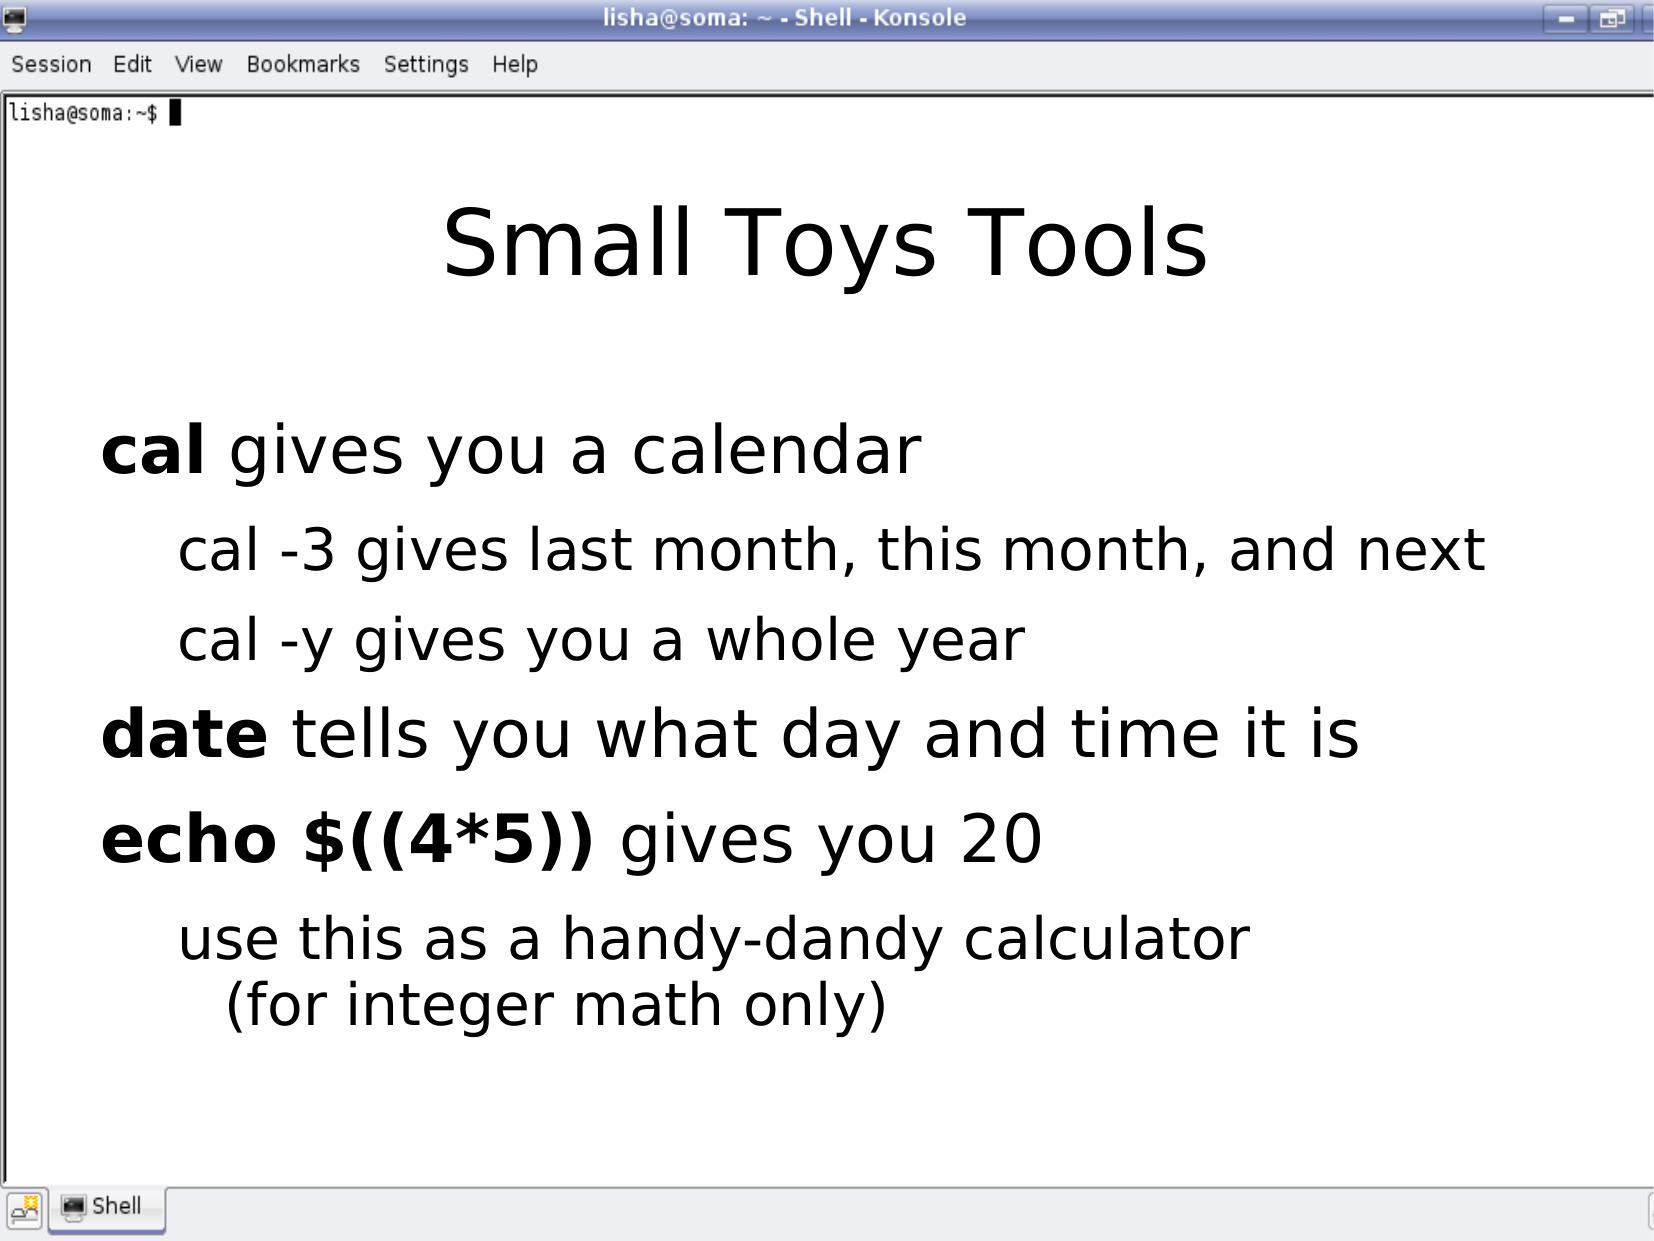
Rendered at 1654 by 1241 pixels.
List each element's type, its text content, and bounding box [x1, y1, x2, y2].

title Small Toys Tools [82, 149, 1571, 338]
list cal gives you a calendar cal -3 gives last month, this month, and next cal -y gives you a whole year date tells you what day and time it is echo $((4*5)) gives you 20 use this as a handy-dandy calculator (for integer math only)‏ [82, 412, 1571, 1109]
picture [0, 0, 1654, 1241]
